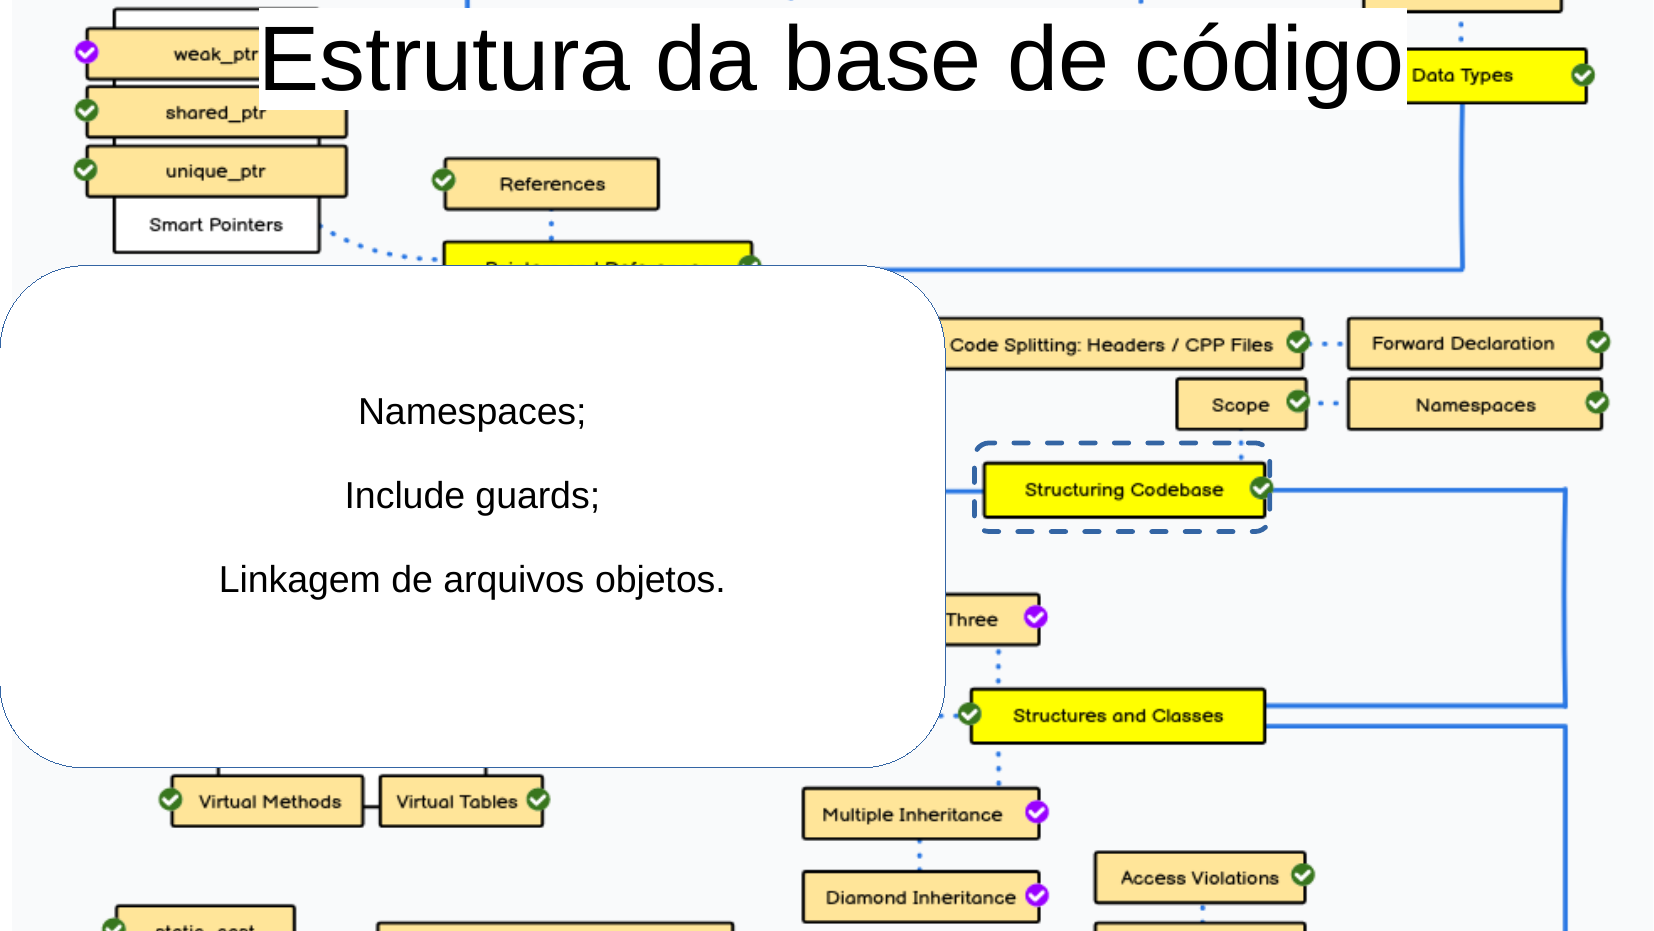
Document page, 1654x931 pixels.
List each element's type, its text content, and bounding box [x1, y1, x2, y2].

picture [12, 0, 1654, 931]
title Estrutura da base de código [88, 0, 1577, 119]
text_box Namespaces; Include guards; Linkagem de arquivos objetos. [0, 265, 946, 768]
